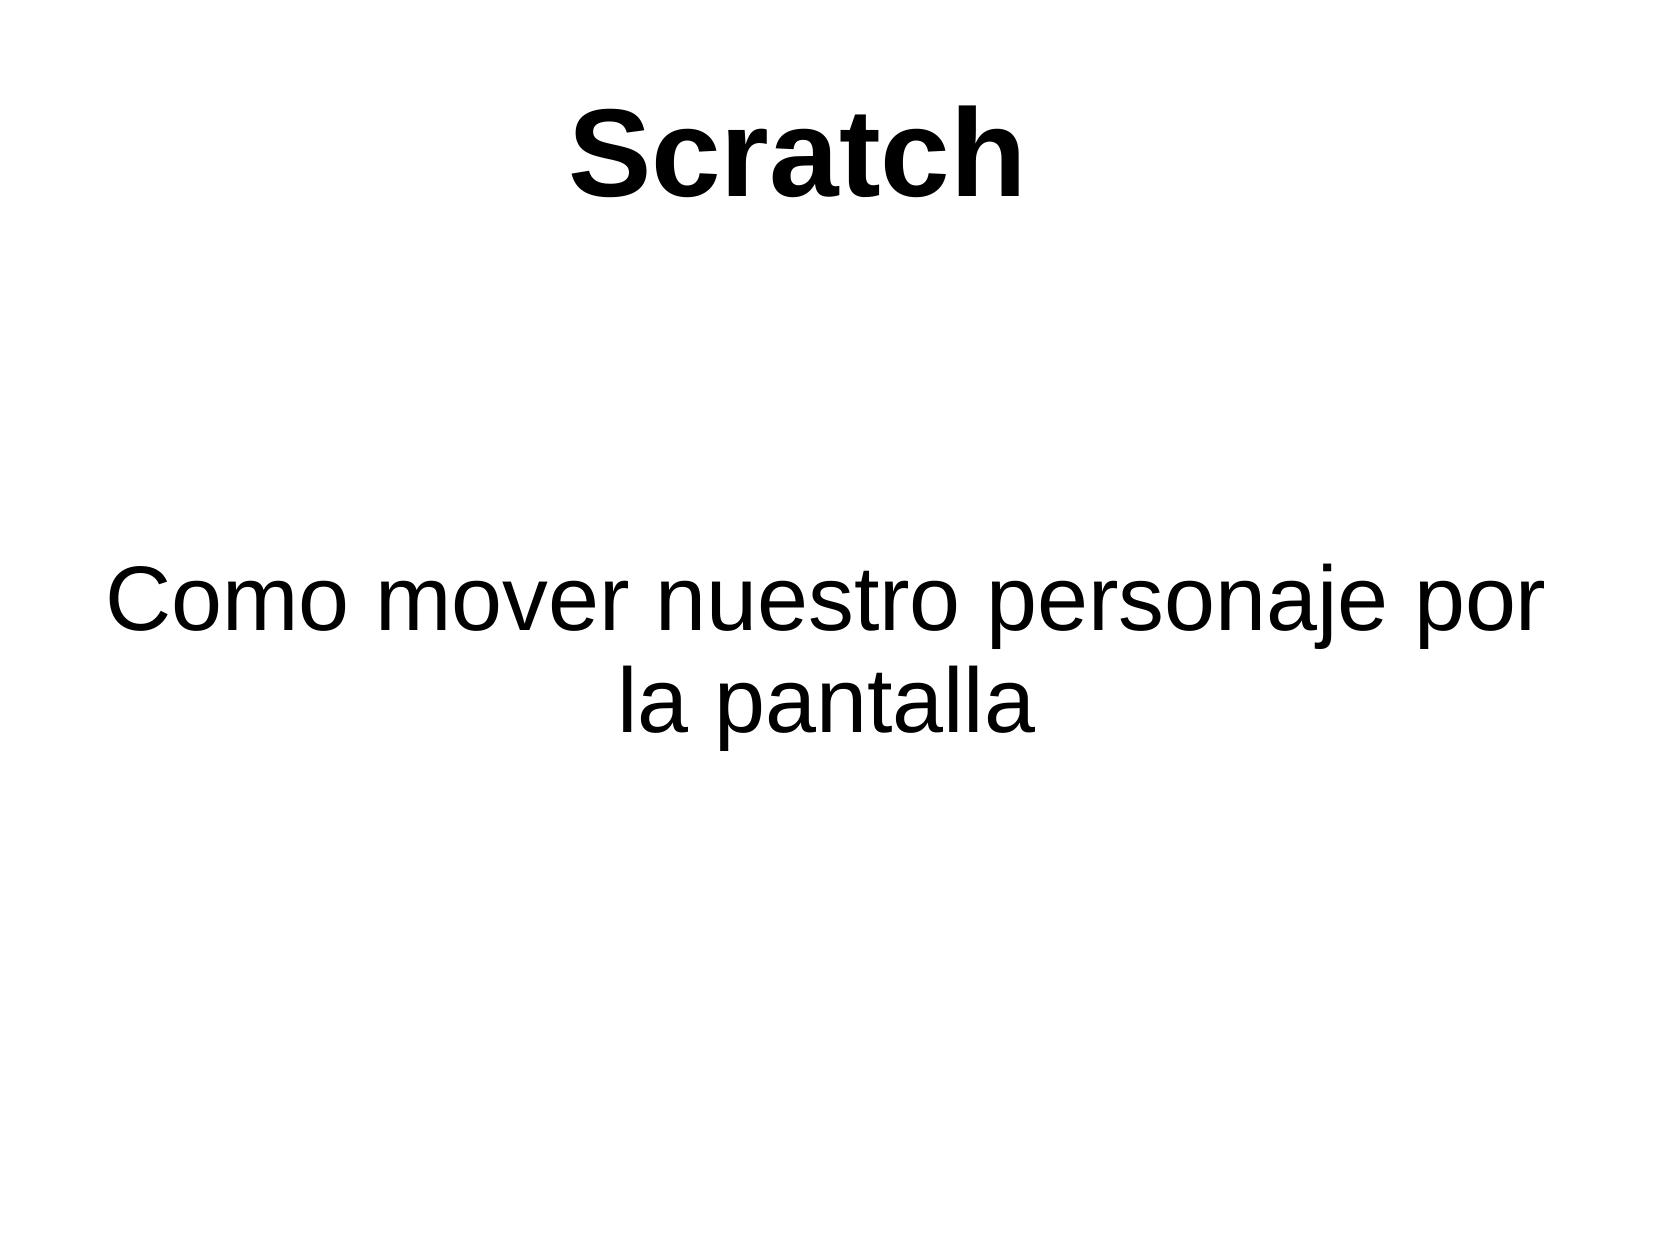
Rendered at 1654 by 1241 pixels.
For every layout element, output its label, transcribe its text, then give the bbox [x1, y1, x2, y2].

title Scratch [82, 49, 1571, 257]
subtitle Como mover nuestro personaje por la pantalla [82, 290, 1571, 1010]
